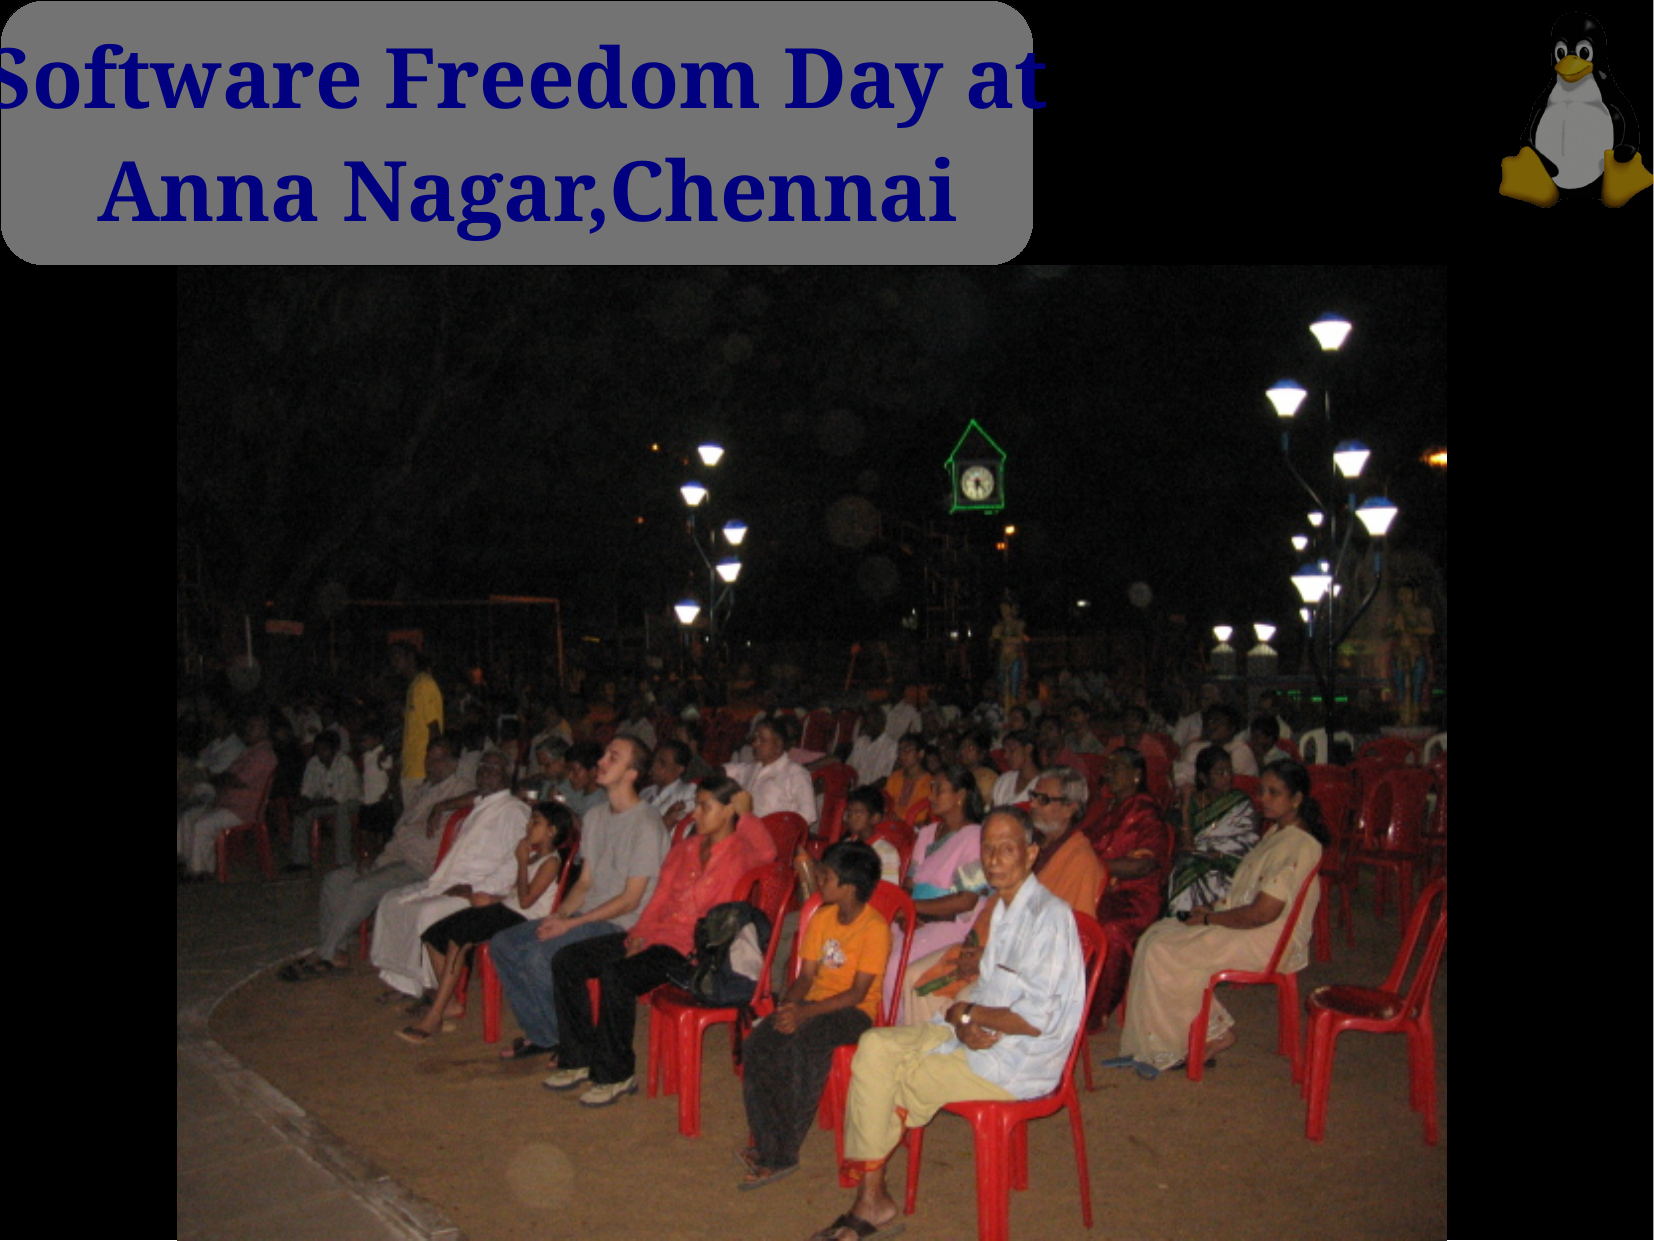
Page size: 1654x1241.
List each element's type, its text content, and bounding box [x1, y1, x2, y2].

text_box Software Freedom Day at Anna Nagar,Chennai [0, 0, 1034, 266]
picture [177, 265, 1447, 1241]
picture [1494, 6, 1654, 213]
